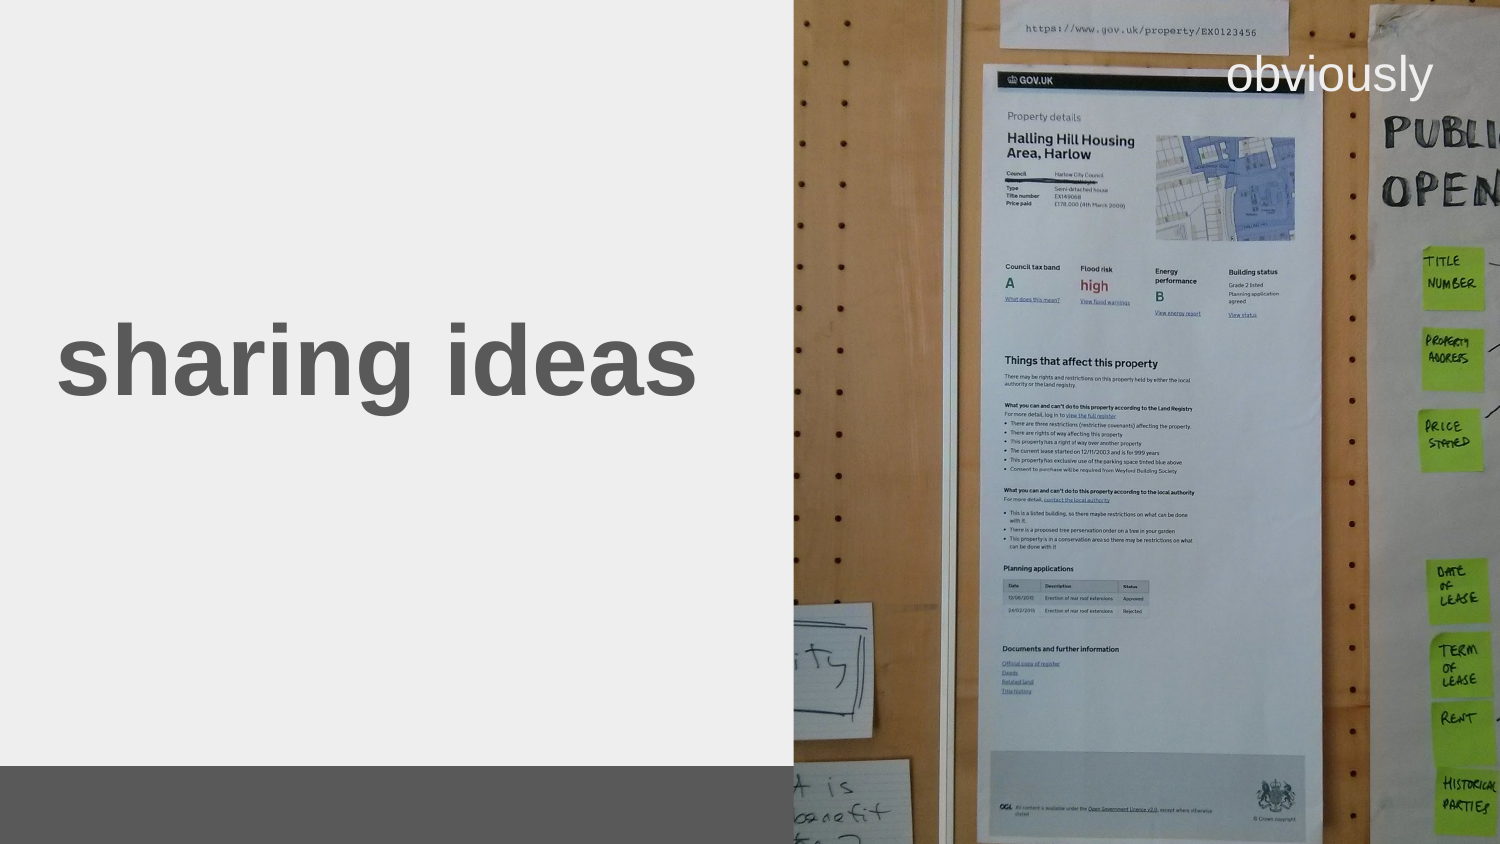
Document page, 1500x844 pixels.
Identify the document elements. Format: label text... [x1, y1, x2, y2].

list obviously [51, 26, 1449, 200]
picture [793, 0, 1500, 844]
title sharing ideas [40, 244, 1439, 467]
